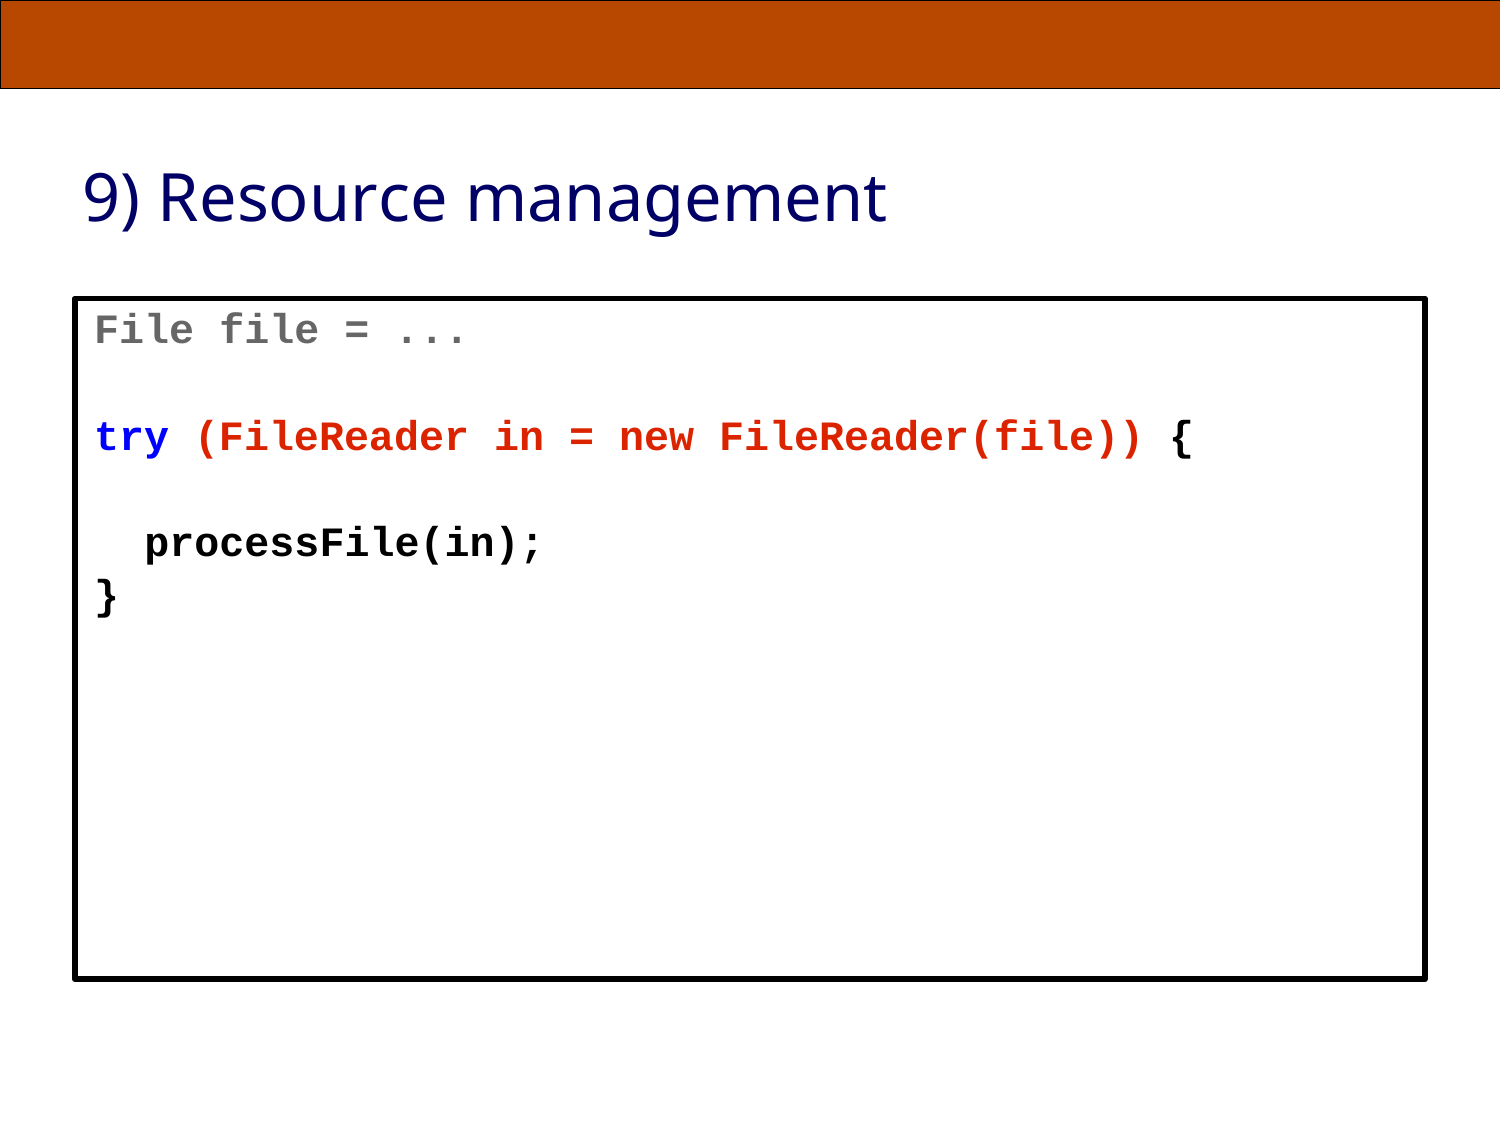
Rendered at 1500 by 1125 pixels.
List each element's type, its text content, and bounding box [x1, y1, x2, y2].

list File file = ... try (FileReader in = new FileReader(file)) { processFile(in); } [75, 298, 1425, 980]
title 9) Resource management [74, 105, 1423, 249]
